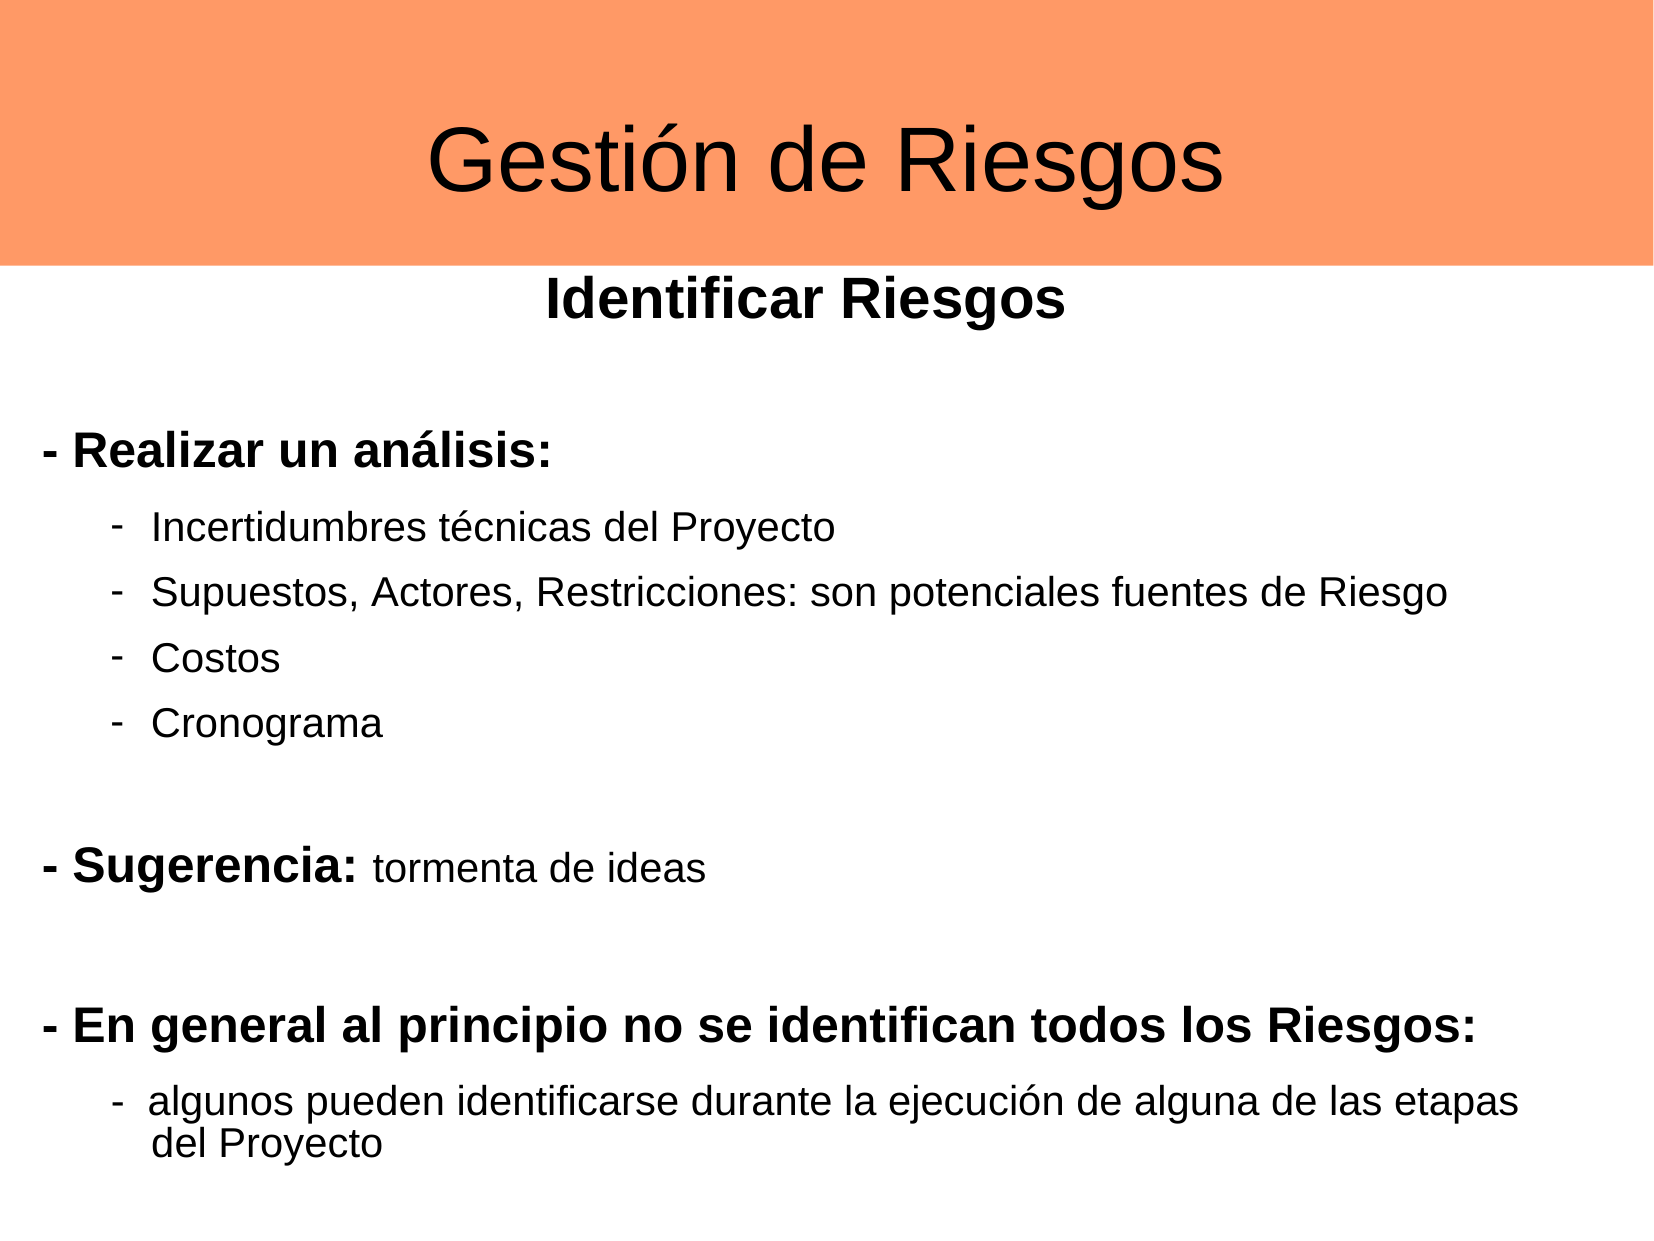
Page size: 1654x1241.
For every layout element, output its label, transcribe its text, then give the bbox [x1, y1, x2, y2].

text_box [0, 0, 1654, 266]
text_box Identificar Riesgos - Realizar un análisis: Incertidumbres técnicas del Proyecto Supuestos, Actores, Restricciones: son potenciales fuentes de Riesgo Costos Cronograma - Sugerencia: tormenta de ideas - En general al principio no se identifican todos los Riesgos: - algunos pueden identificarse durante la ejecución de alguna de las etapas del Proyecto [35, 271, 1572, 1241]
text_box Gestión de Riesgos [82, 56, 1571, 249]
